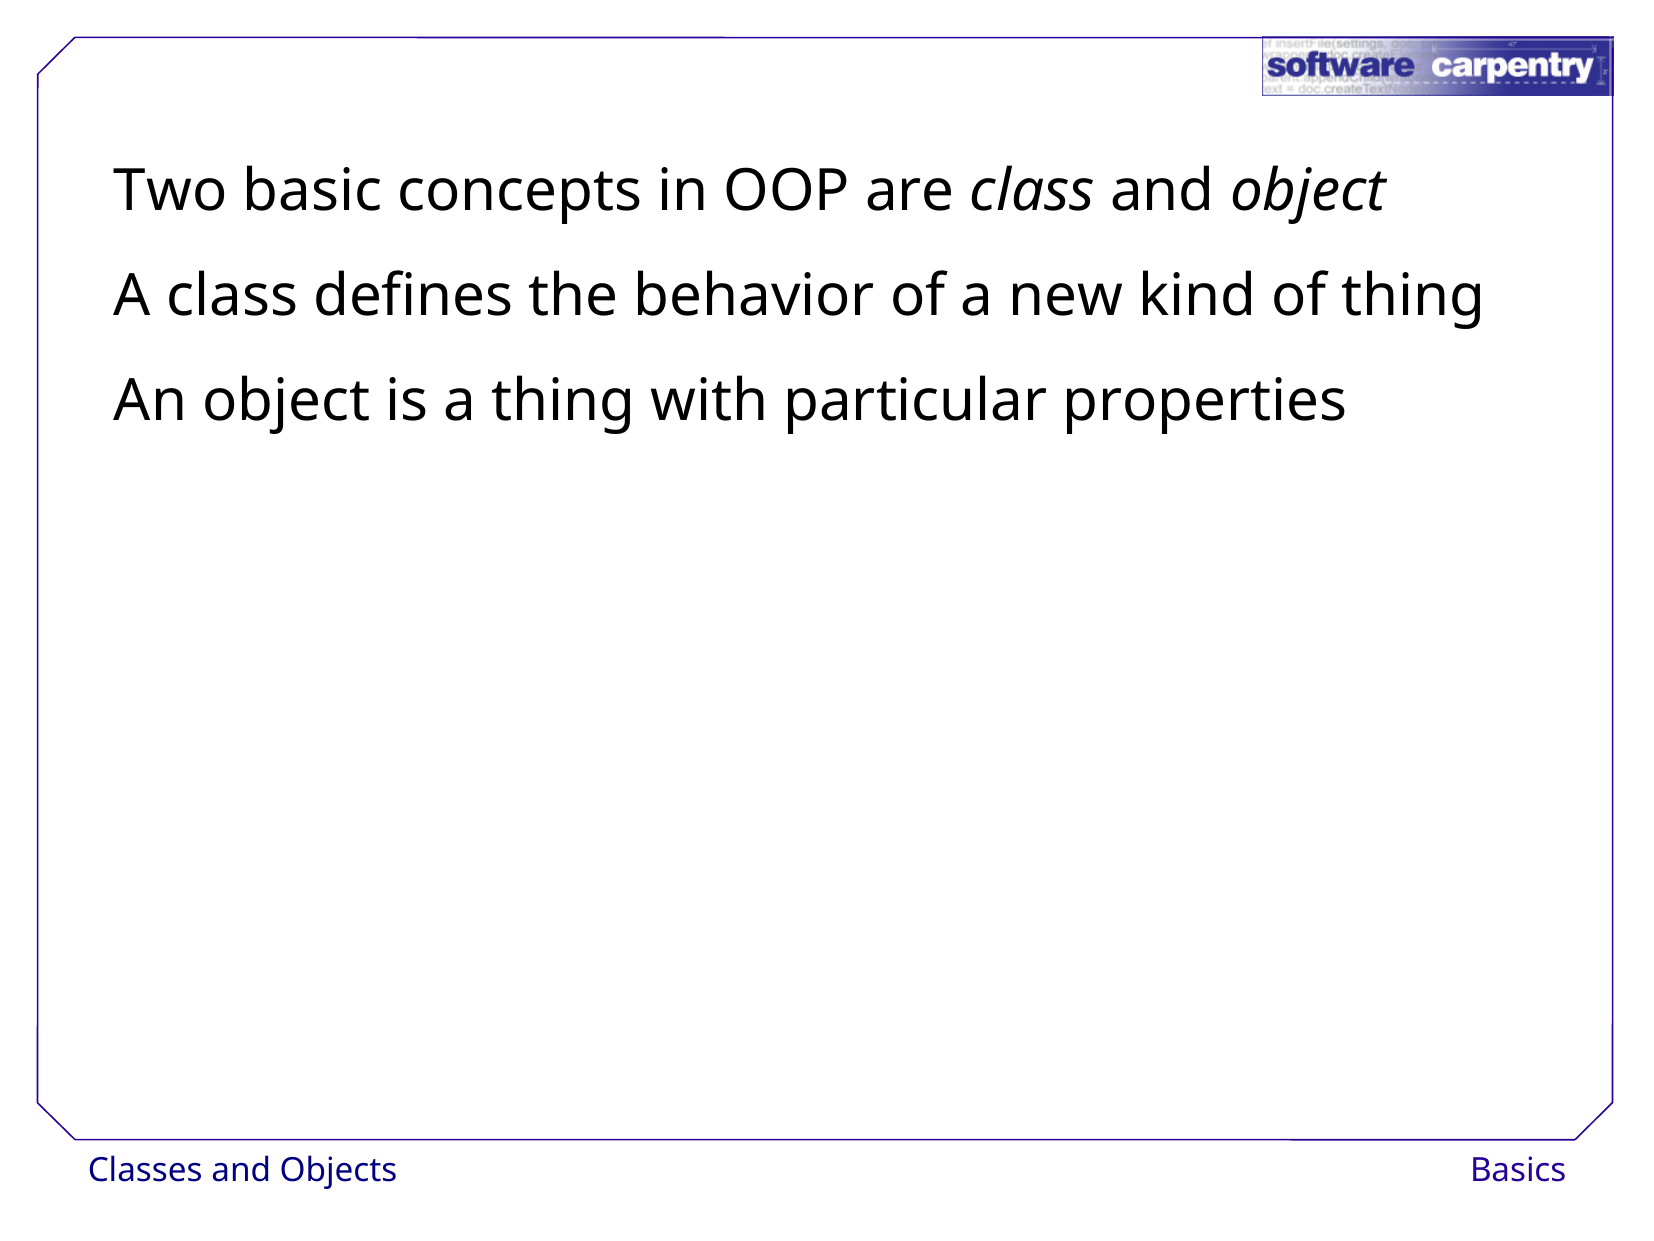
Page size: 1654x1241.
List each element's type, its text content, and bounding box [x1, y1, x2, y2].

picture [1262, 36, 1614, 96]
text_box Two basic concepts in OOP are class and object A class defines the behavior of a new kind of thing An object is a thing with particular properties [99, 109, 1517, 440]
